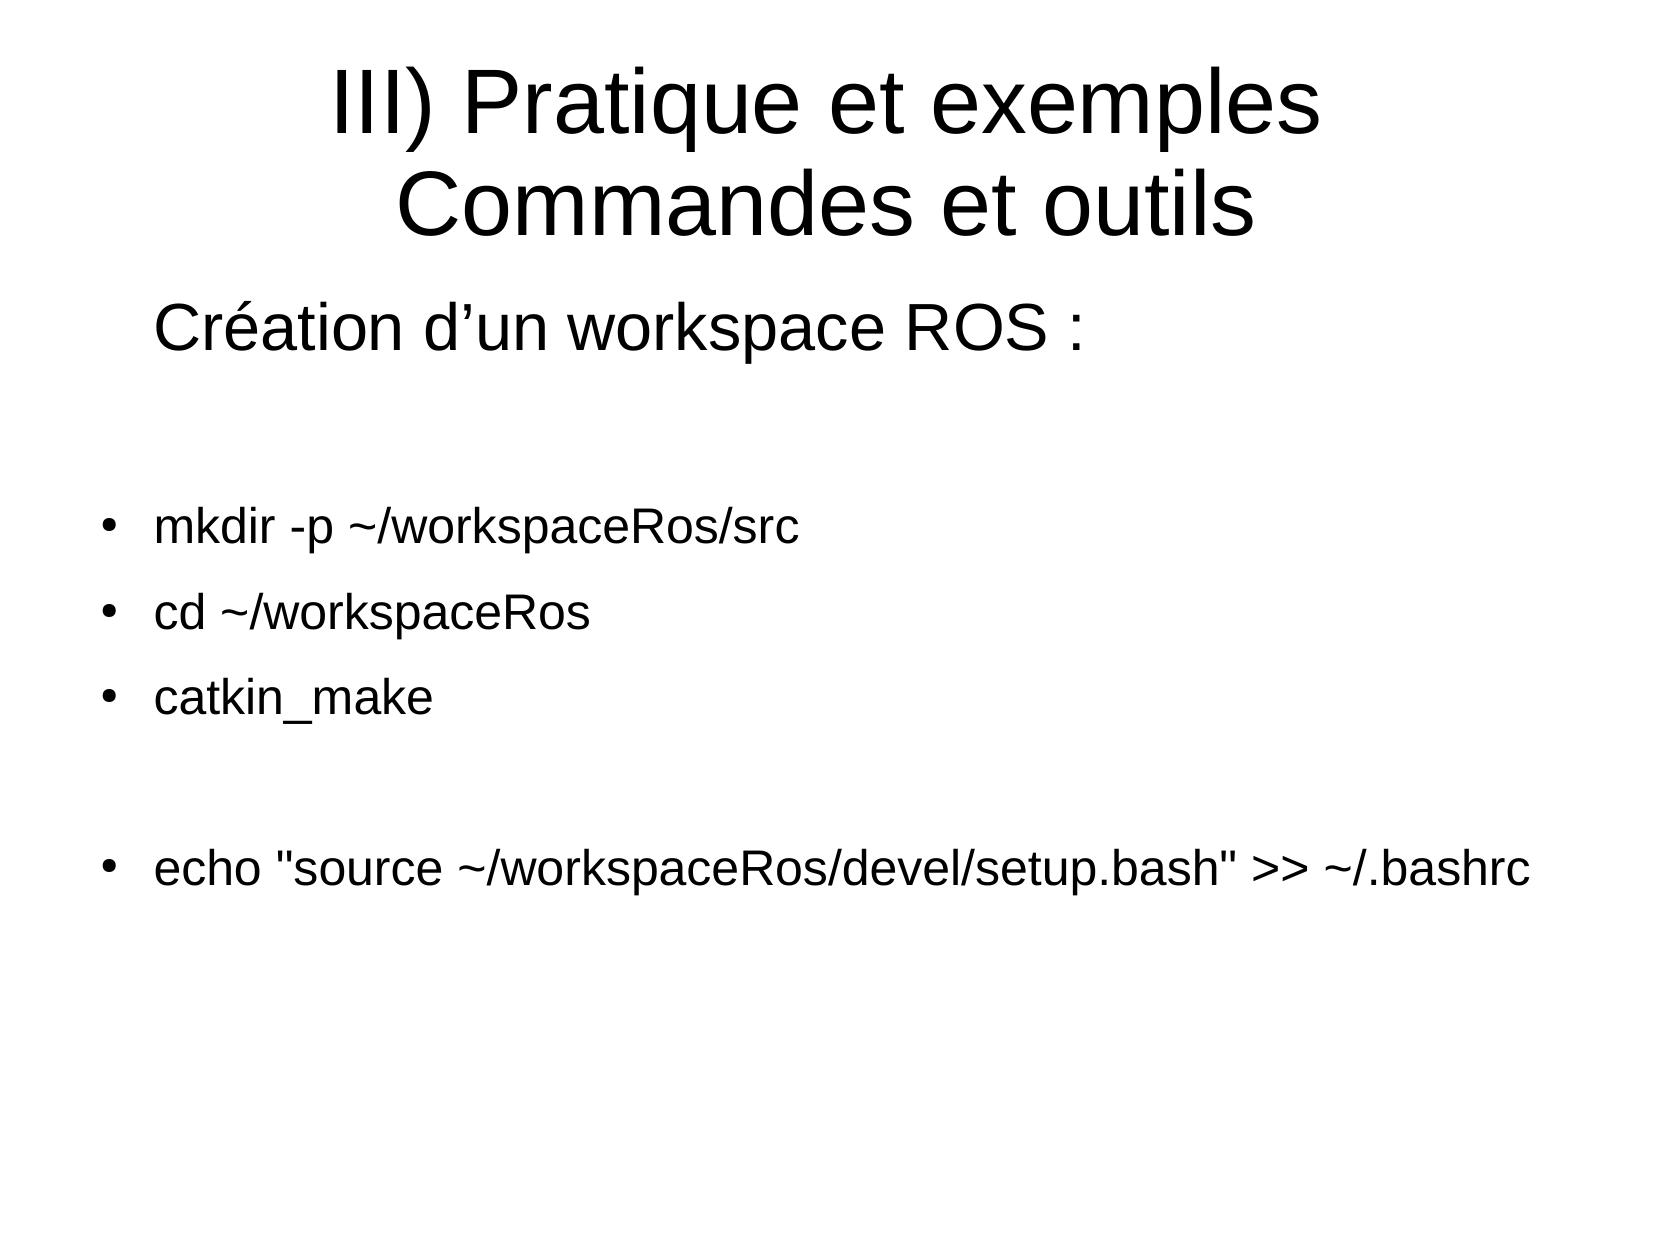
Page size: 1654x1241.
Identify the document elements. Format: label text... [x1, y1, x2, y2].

list Création d’un workspace ROS : mkdir -p ~/workspaceRos/src cd ~/workspaceRos catkin_make echo "source ~/workspaceRos/devel/setup.bash" >> ~/.bashrc [82, 290, 1571, 1010]
title III) Pratique et exemples Commandes et outils [82, 49, 1571, 257]
